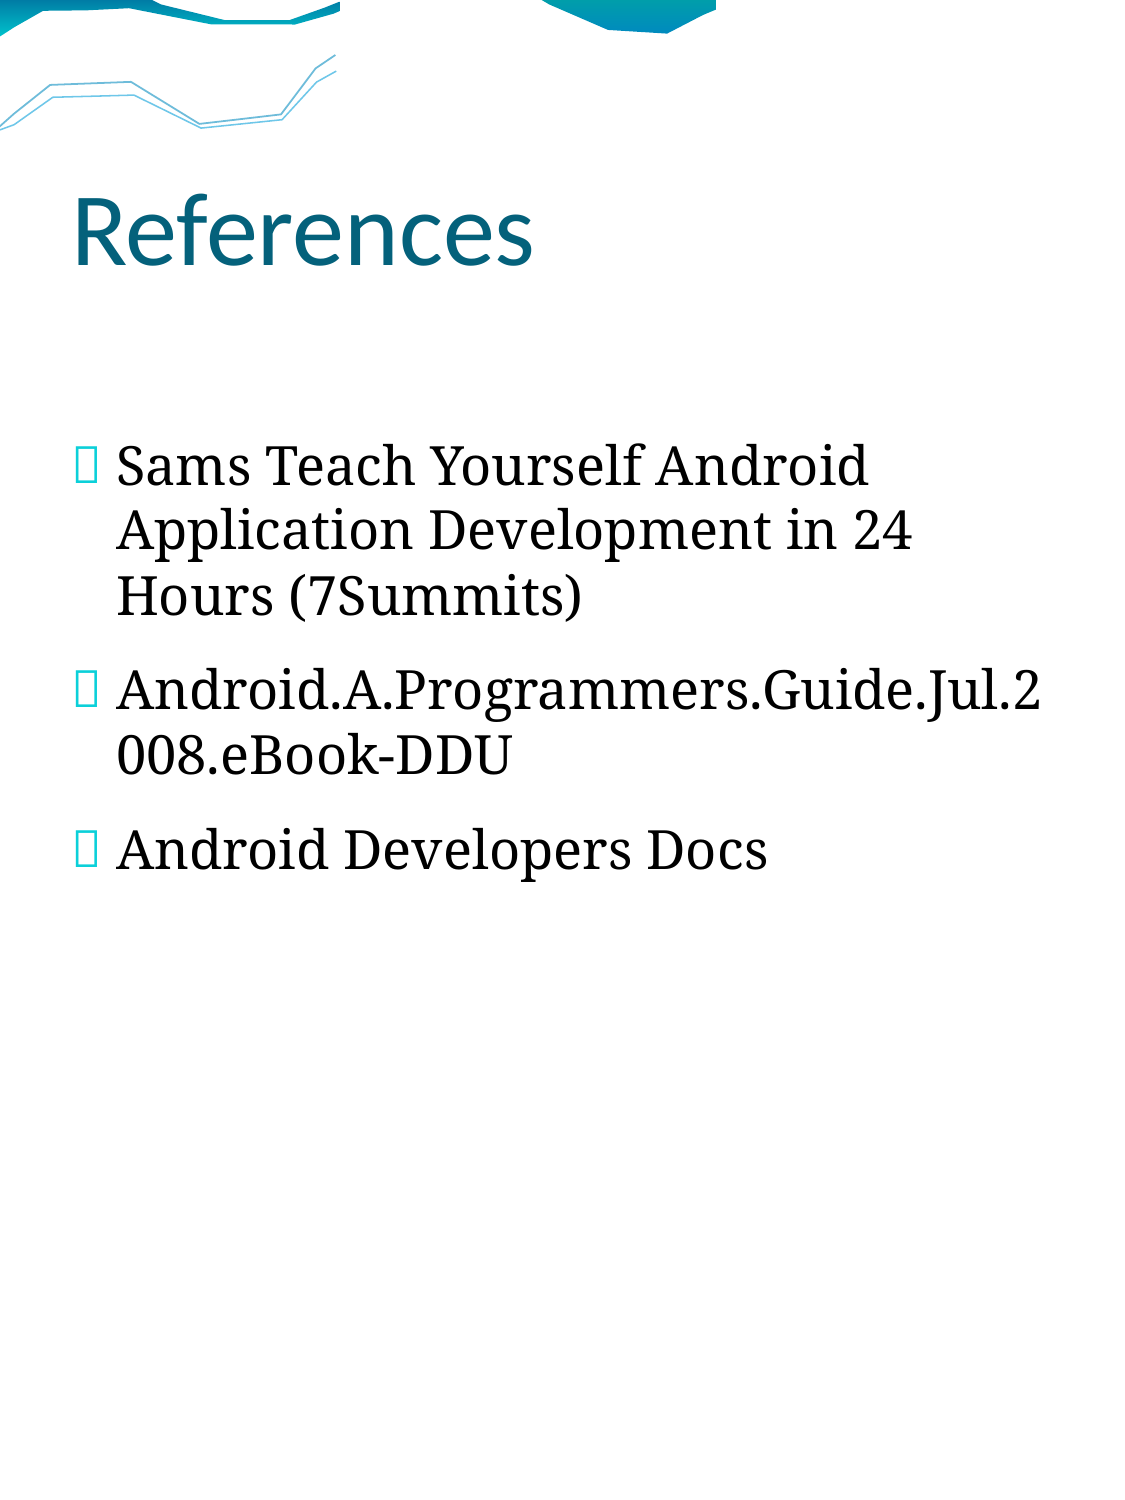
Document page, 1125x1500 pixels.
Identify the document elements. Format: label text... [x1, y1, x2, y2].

title References [56, 154, 1069, 404]
list Sams Teach Yourself Android Application Development in 24 Hours (7Summits) Android.A.Programmers.Guide.Jul.2008.eBook-DDU Android Developers Docs [56, 423, 1069, 1384]
